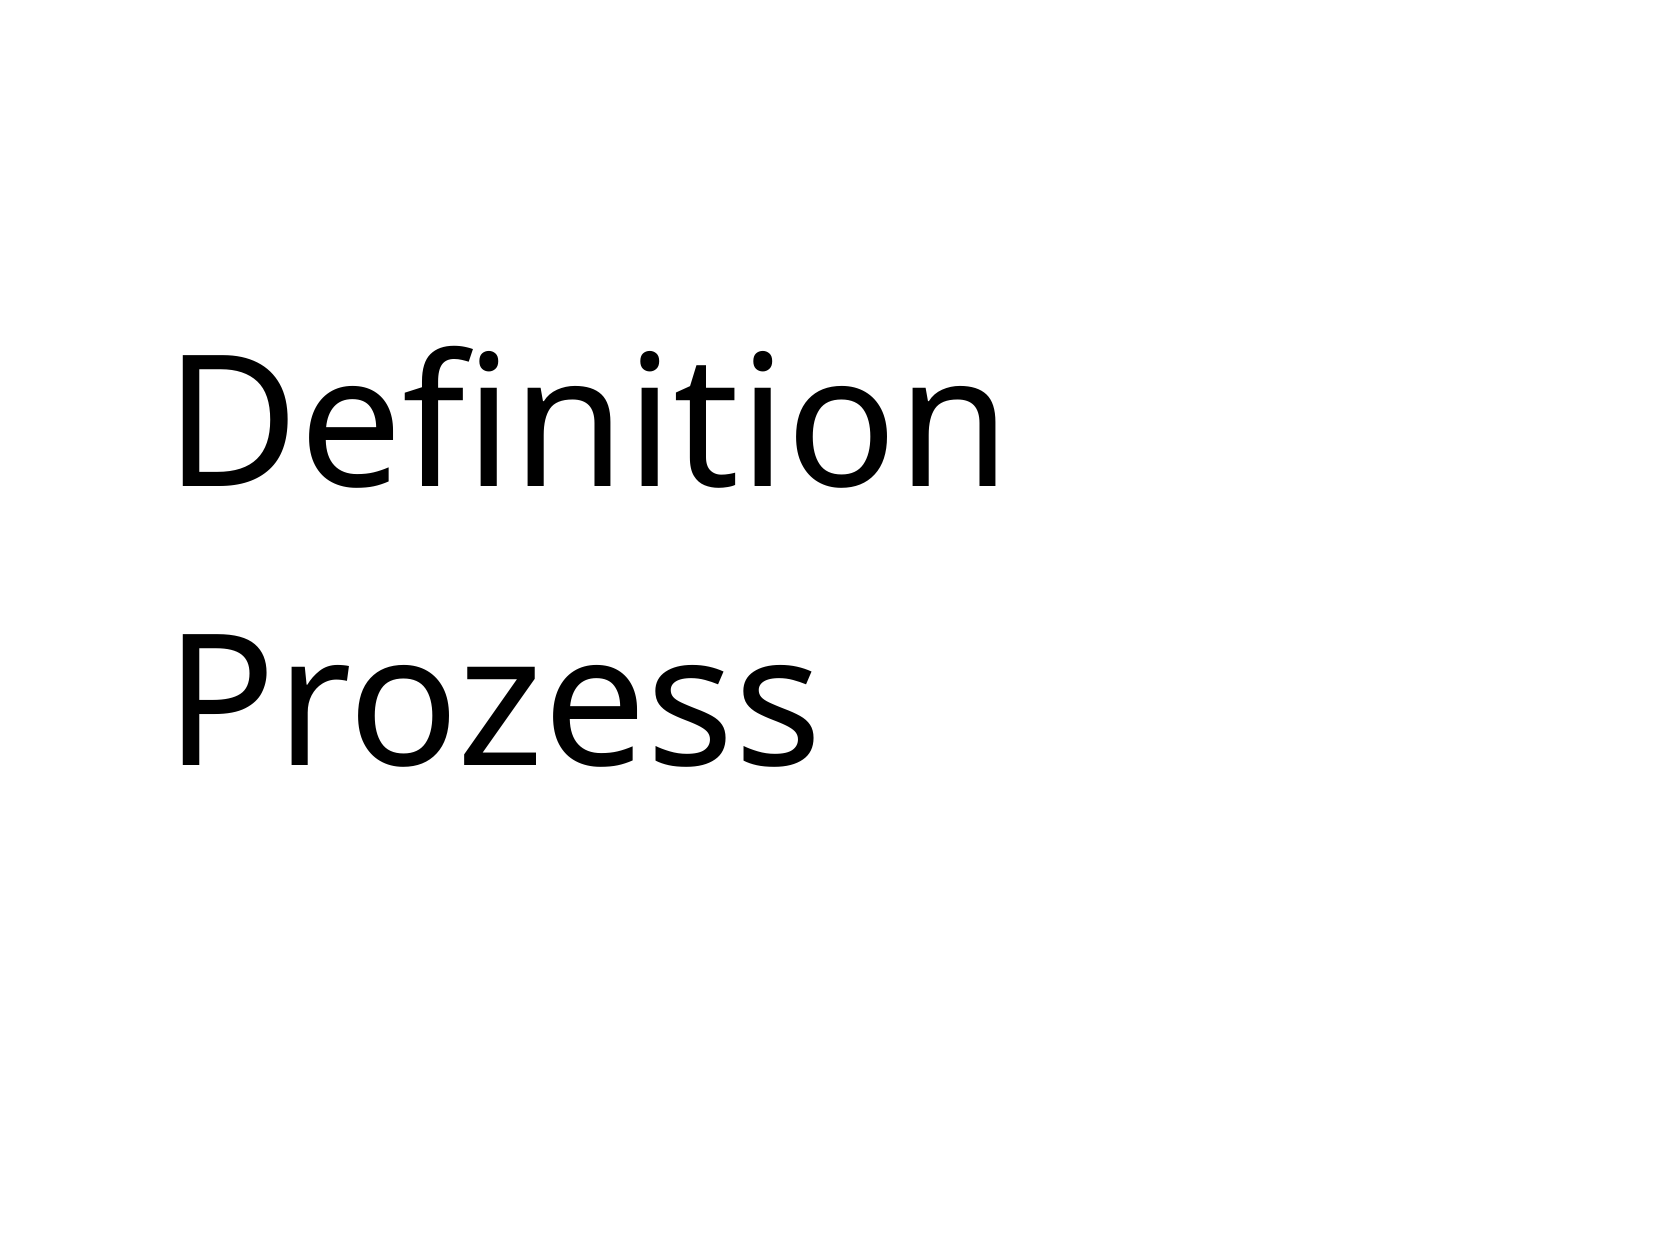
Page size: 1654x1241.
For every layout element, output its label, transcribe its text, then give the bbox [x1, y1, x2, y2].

list Definition Prozess [82, 290, 1571, 1010]
